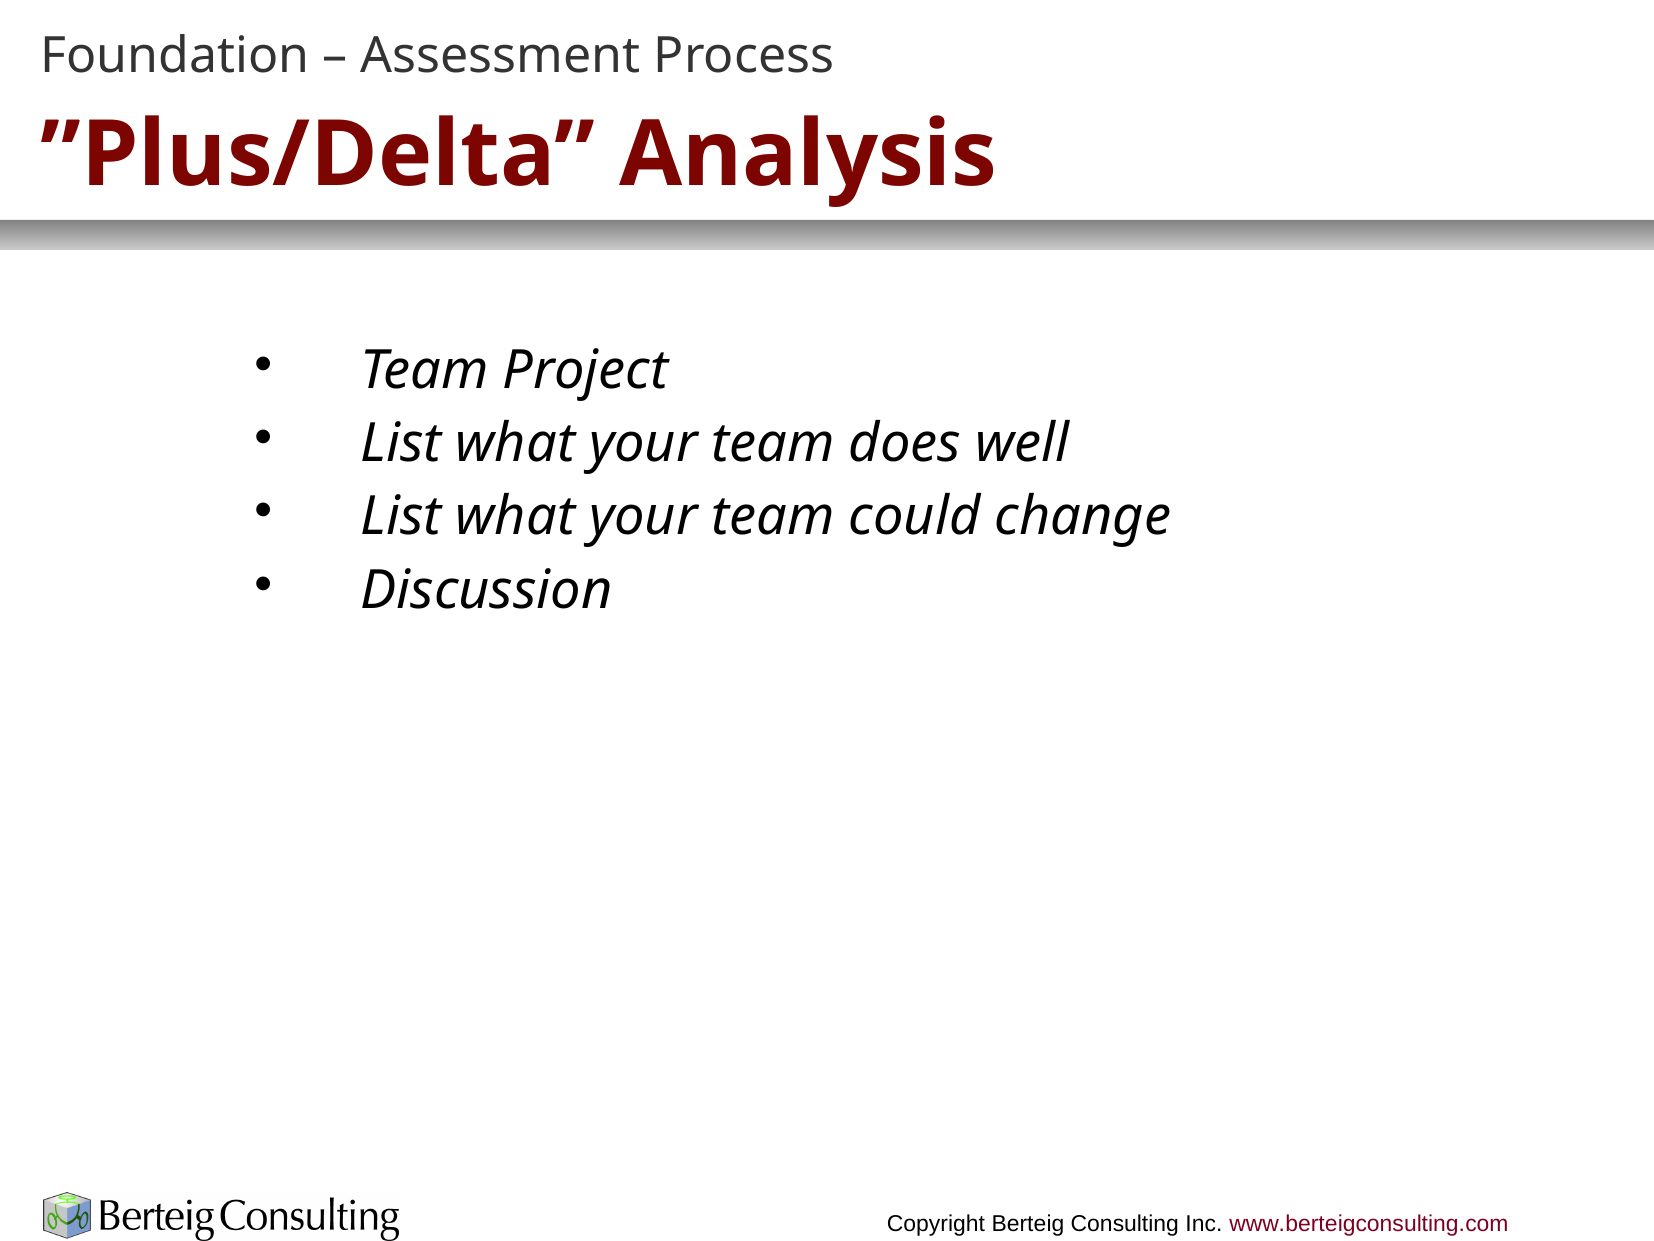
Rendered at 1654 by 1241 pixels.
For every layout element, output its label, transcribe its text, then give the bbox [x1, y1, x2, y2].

title Foundation – Assessment Process ”Plus/Delta” Analysis [40, 0, 1654, 231]
text_box [0, 219, 1654, 250]
text_box Copyright Berteig Consulting Inc. www.berteigconsulting.com [886, 1211, 1654, 1237]
list Team Project List what your team does well List what your team could change Discussion [37, 251, 1654, 1241]
